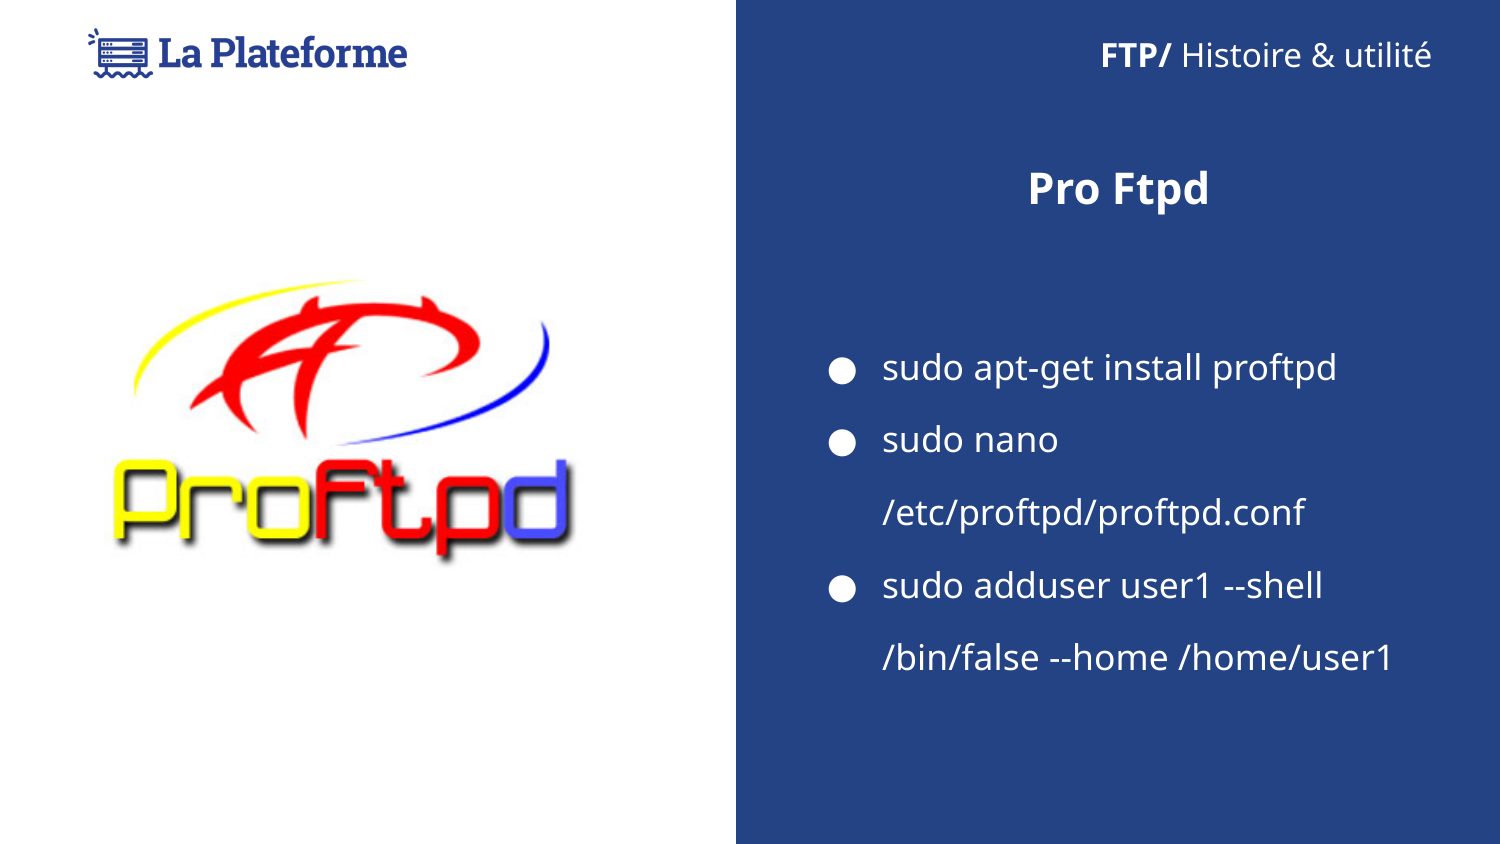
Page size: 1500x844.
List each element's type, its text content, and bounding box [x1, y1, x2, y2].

picture [39, 271, 670, 573]
text_box FTP/ Histoire & utilité [749, 45, 1433, 74]
picture [82, 24, 414, 85]
list sudo apt-get install proftpd sudo nano /etc/proftpd/proftpd.conf sudo adduser user1 --shell /bin/false --home /home/user1 [792, 254, 1494, 711]
text_box Pro Ftpd [869, 160, 1369, 214]
text_box [737, 0, 1500, 844]
